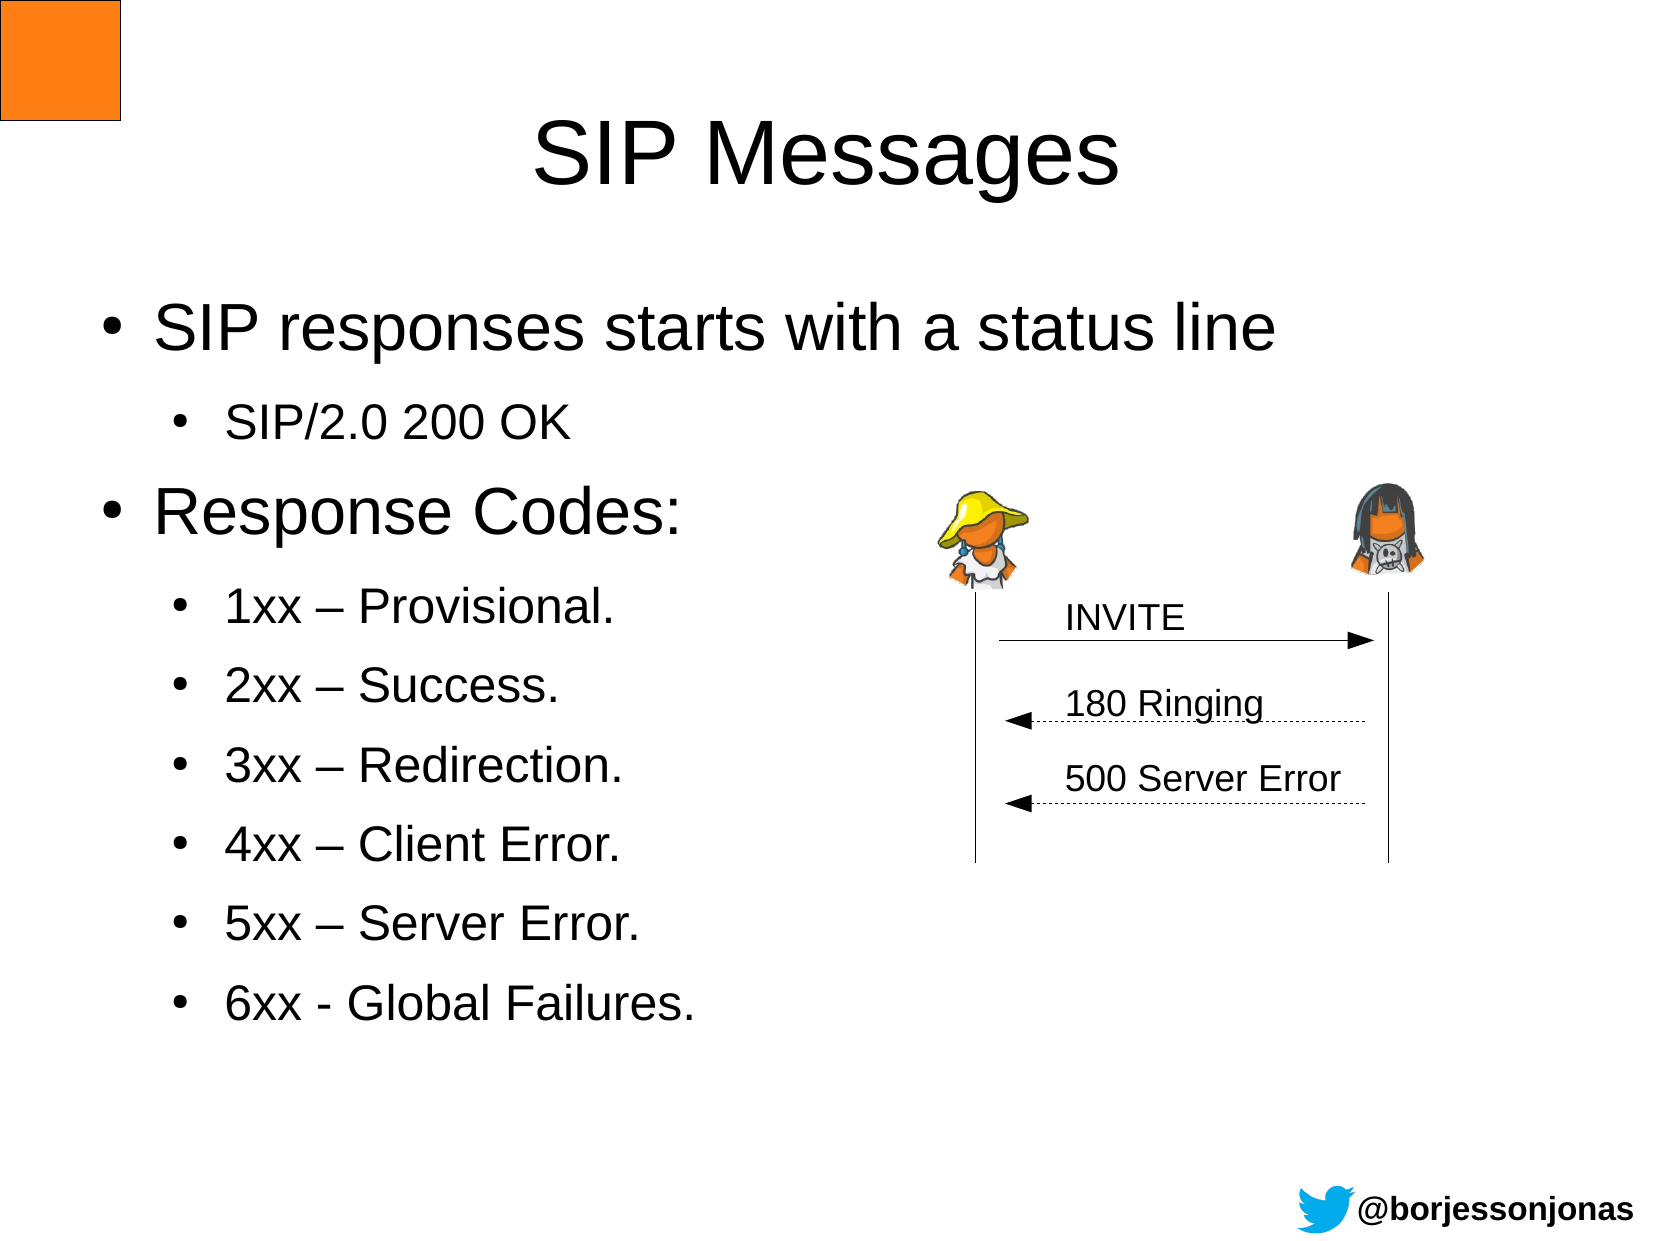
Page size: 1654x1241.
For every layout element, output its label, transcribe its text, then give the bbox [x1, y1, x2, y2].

list SIP responses starts with a status line SIP/2.0 200 OK Response Codes: 1xx – Provisional. 2xx – Success. 3xx – Redirection. 4xx – Client Error. 5xx – Server Error. 6xx - Global Failures. [82, 290, 1571, 1109]
picture [1335, 479, 1433, 578]
picture [930, 487, 1036, 593]
text_box 500 Server Error [1050, 750, 1357, 807]
text_box INVITE [1050, 589, 1201, 647]
text_box 180 Ringing [1050, 675, 1279, 732]
picture [1277, 1160, 1375, 1241]
title SIP Messages [82, 49, 1571, 257]
